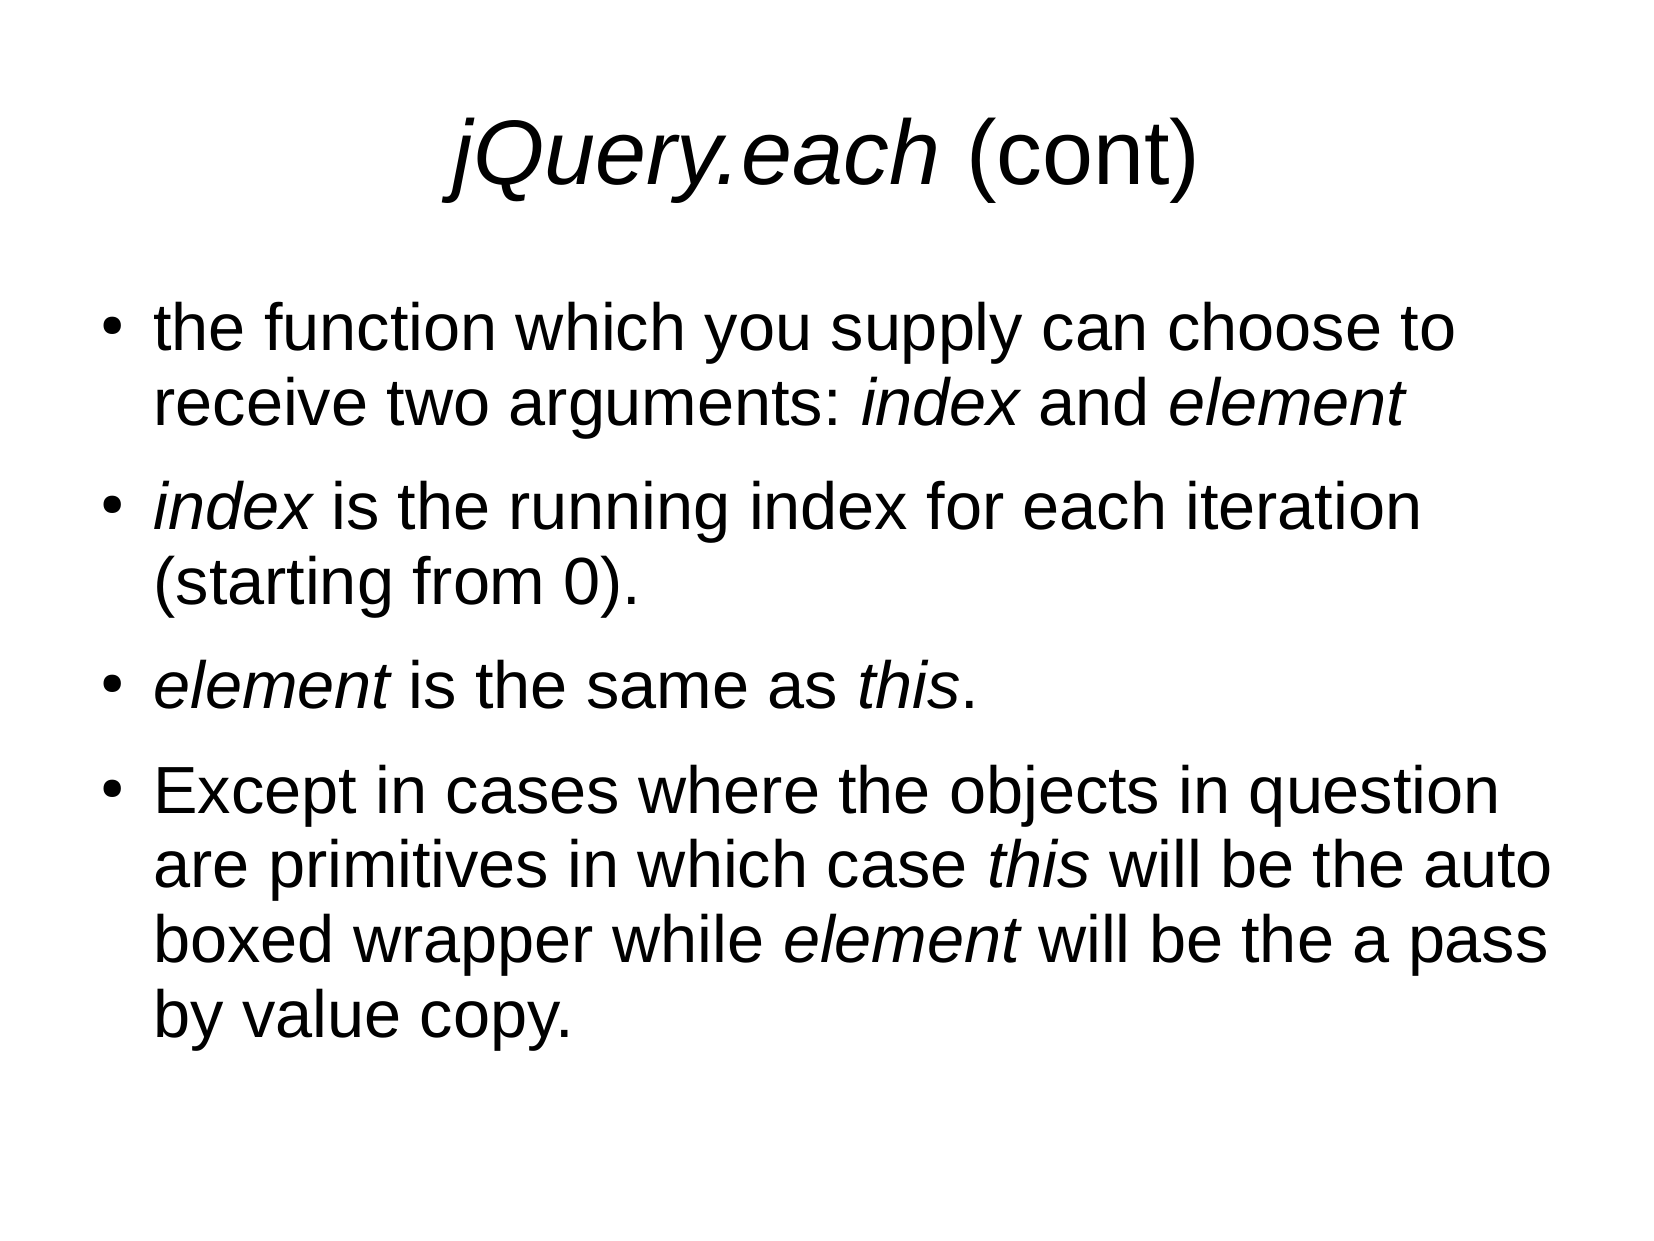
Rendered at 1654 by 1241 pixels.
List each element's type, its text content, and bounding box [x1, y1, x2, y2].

title jQuery.each (cont) [82, 49, 1571, 257]
list the function which you supply can choose to receive two arguments: index and element index is the running index for each iteration (starting from 0). element is the same as this. Except in cases where the objects in question are primitives in which case this will be the auto boxed wrapper while element will be the a pass by value copy. [82, 290, 1571, 1109]
